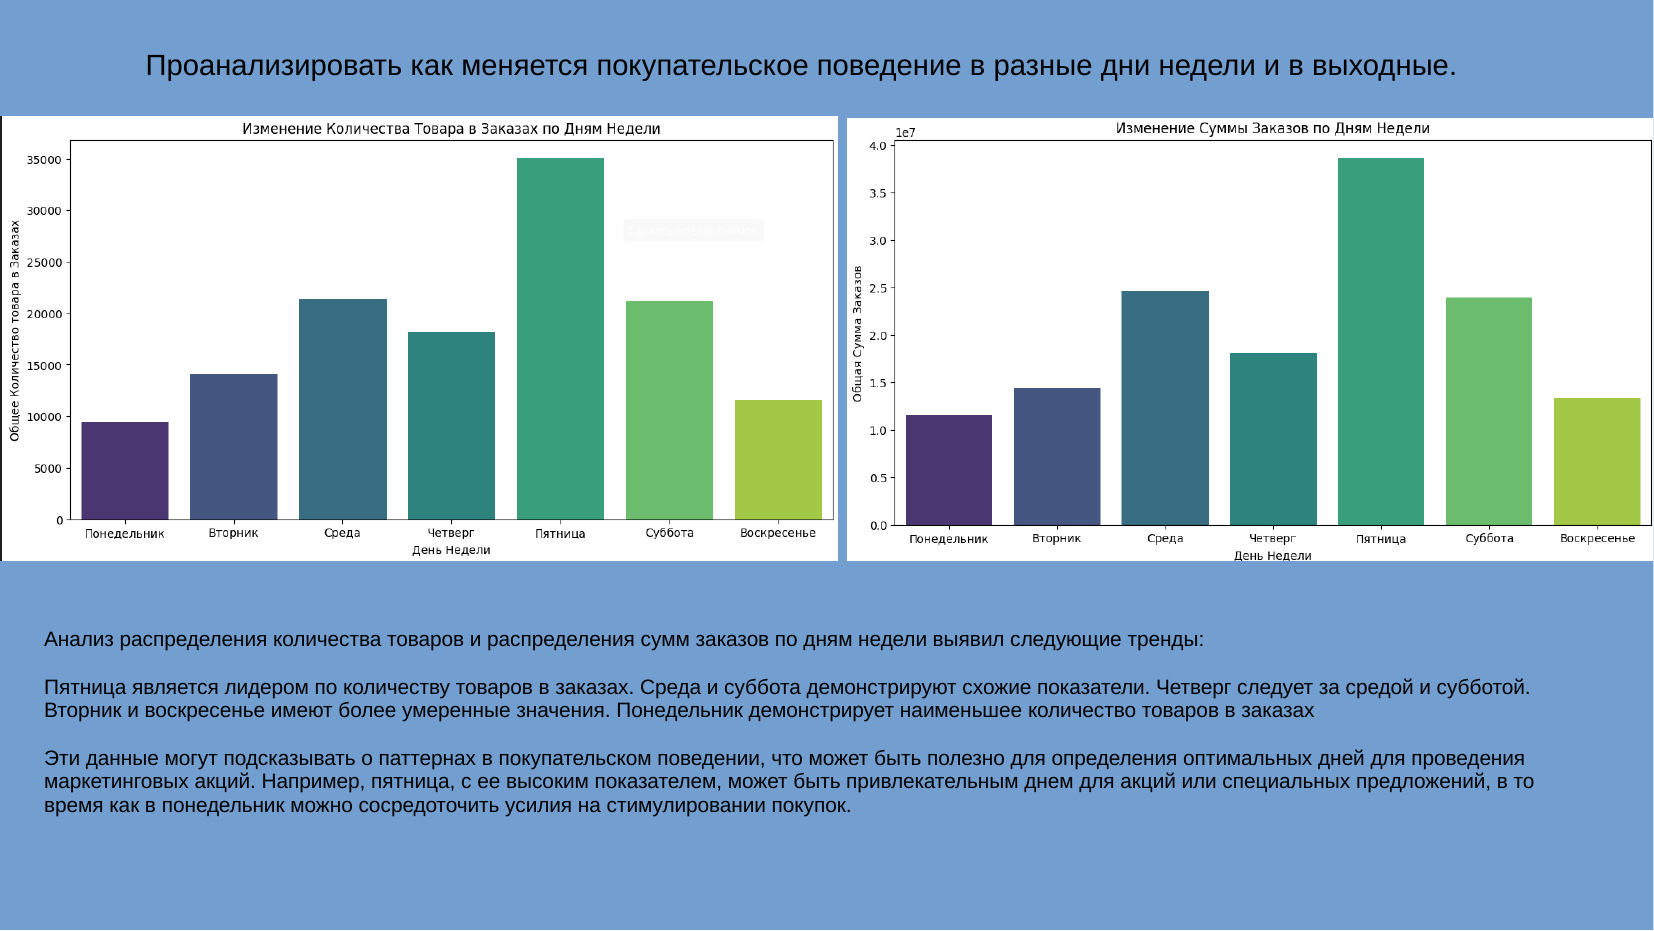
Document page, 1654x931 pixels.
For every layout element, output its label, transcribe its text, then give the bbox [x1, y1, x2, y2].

text_box Анализ распределения количества товаров и распределения сумм заказов по дням недели выявил следующие тренды: Пятница является лидером по количеству товаров в заказах. Среда и суббота демонстрируют схожие показатели. Четверг следует за средой и субботой. Вторник и воскресенье имеют более умеренные значения. Понедельник демонстрирует наименьшее количество товаров в заказах Эти данные могут подсказывать о паттернах в покупательском поведении, что может быть полезно для определения оптимальных дней для проведения маркетинговых акций. Например, пятница, с ее высоким показателем, может быть привлекательным днем для акций или специальных предложений, в то время как в понедельник можно сосредоточить усилия на стимулировании покупок. [29, 620, 1595, 931]
picture [0, 116, 838, 562]
picture [847, 118, 1654, 561]
title Проанализировать как меняется покупательское поведение в разные дни недели и в выходные. [23, 11, 1589, 119]
